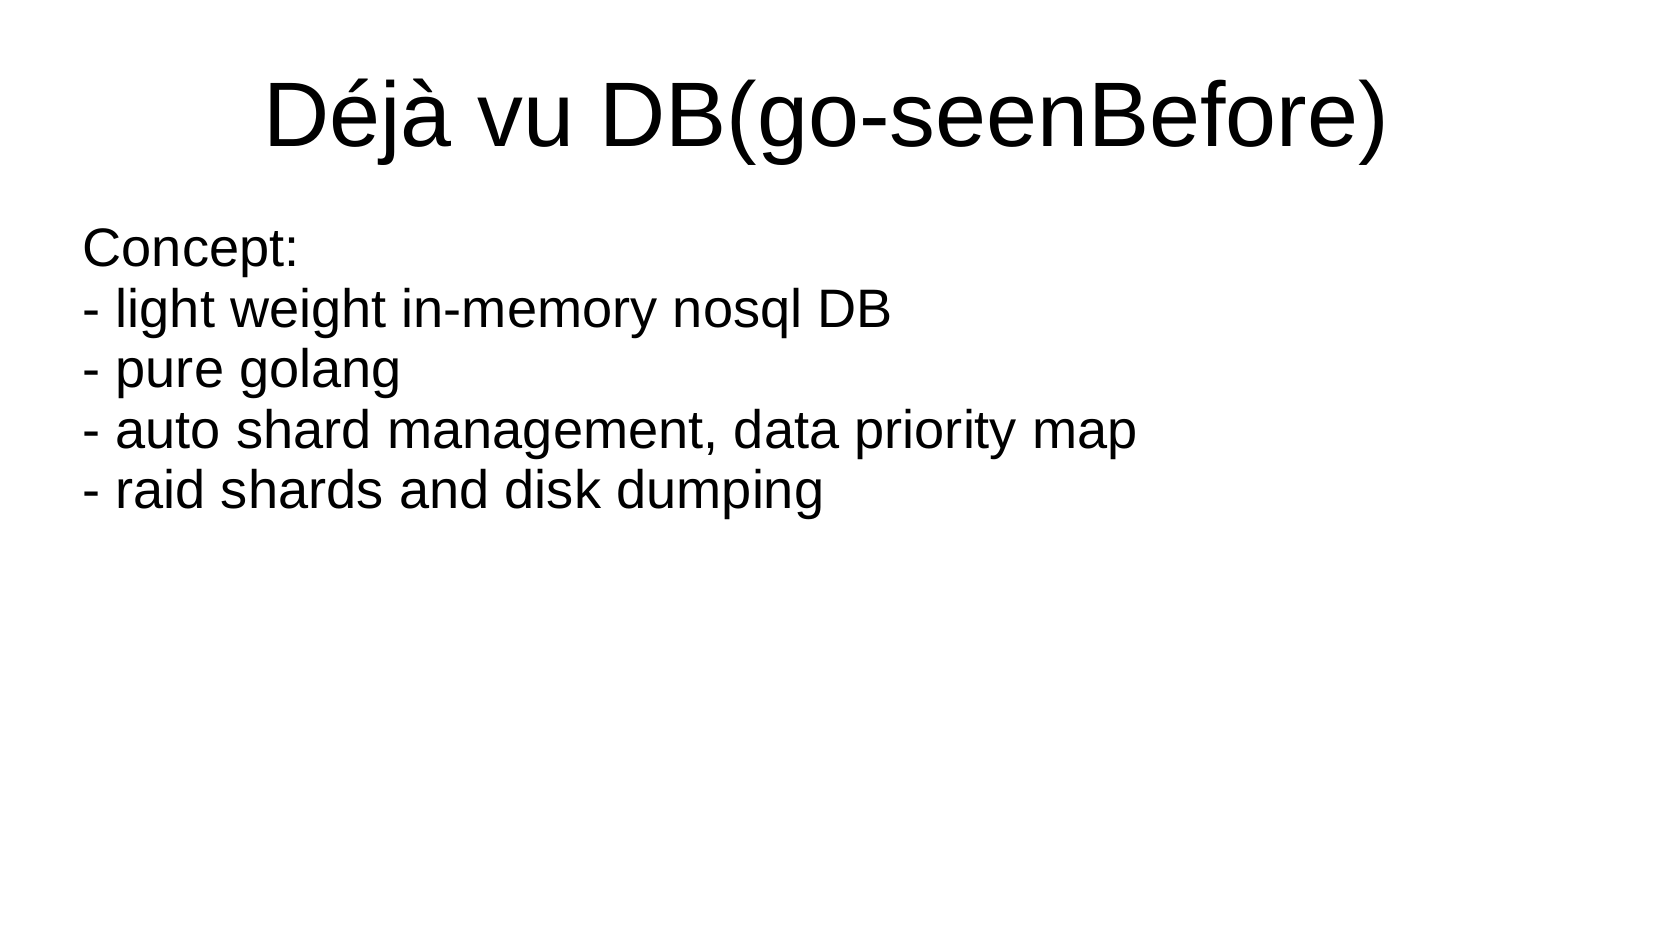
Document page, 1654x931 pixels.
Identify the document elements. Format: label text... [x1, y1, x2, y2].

subtitle Concept: - light weight in-memory nosql DB - pure golang - auto shard management, data priority map - raid shards and disk dumping [82, 217, 1571, 758]
title Déjà vu DB(go-seenBefore) [82, 37, 1571, 193]
